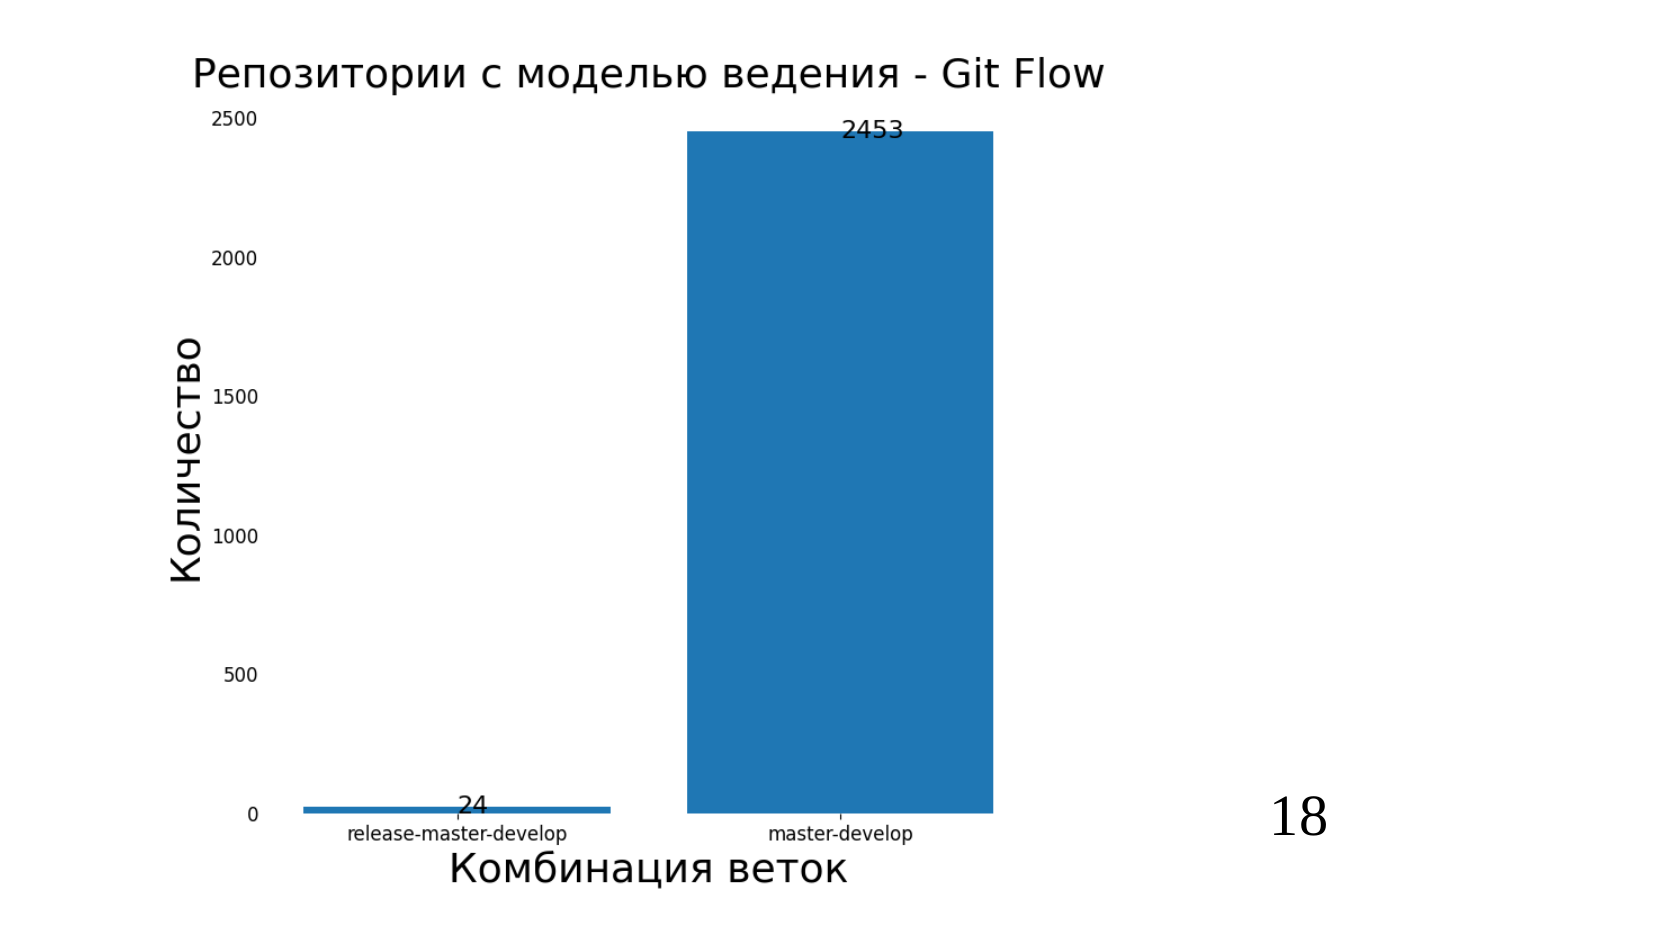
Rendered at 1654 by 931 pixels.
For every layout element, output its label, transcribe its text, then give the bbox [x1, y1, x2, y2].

picture [147, 29, 1125, 916]
title <number> [1125, 738, 1625, 894]
